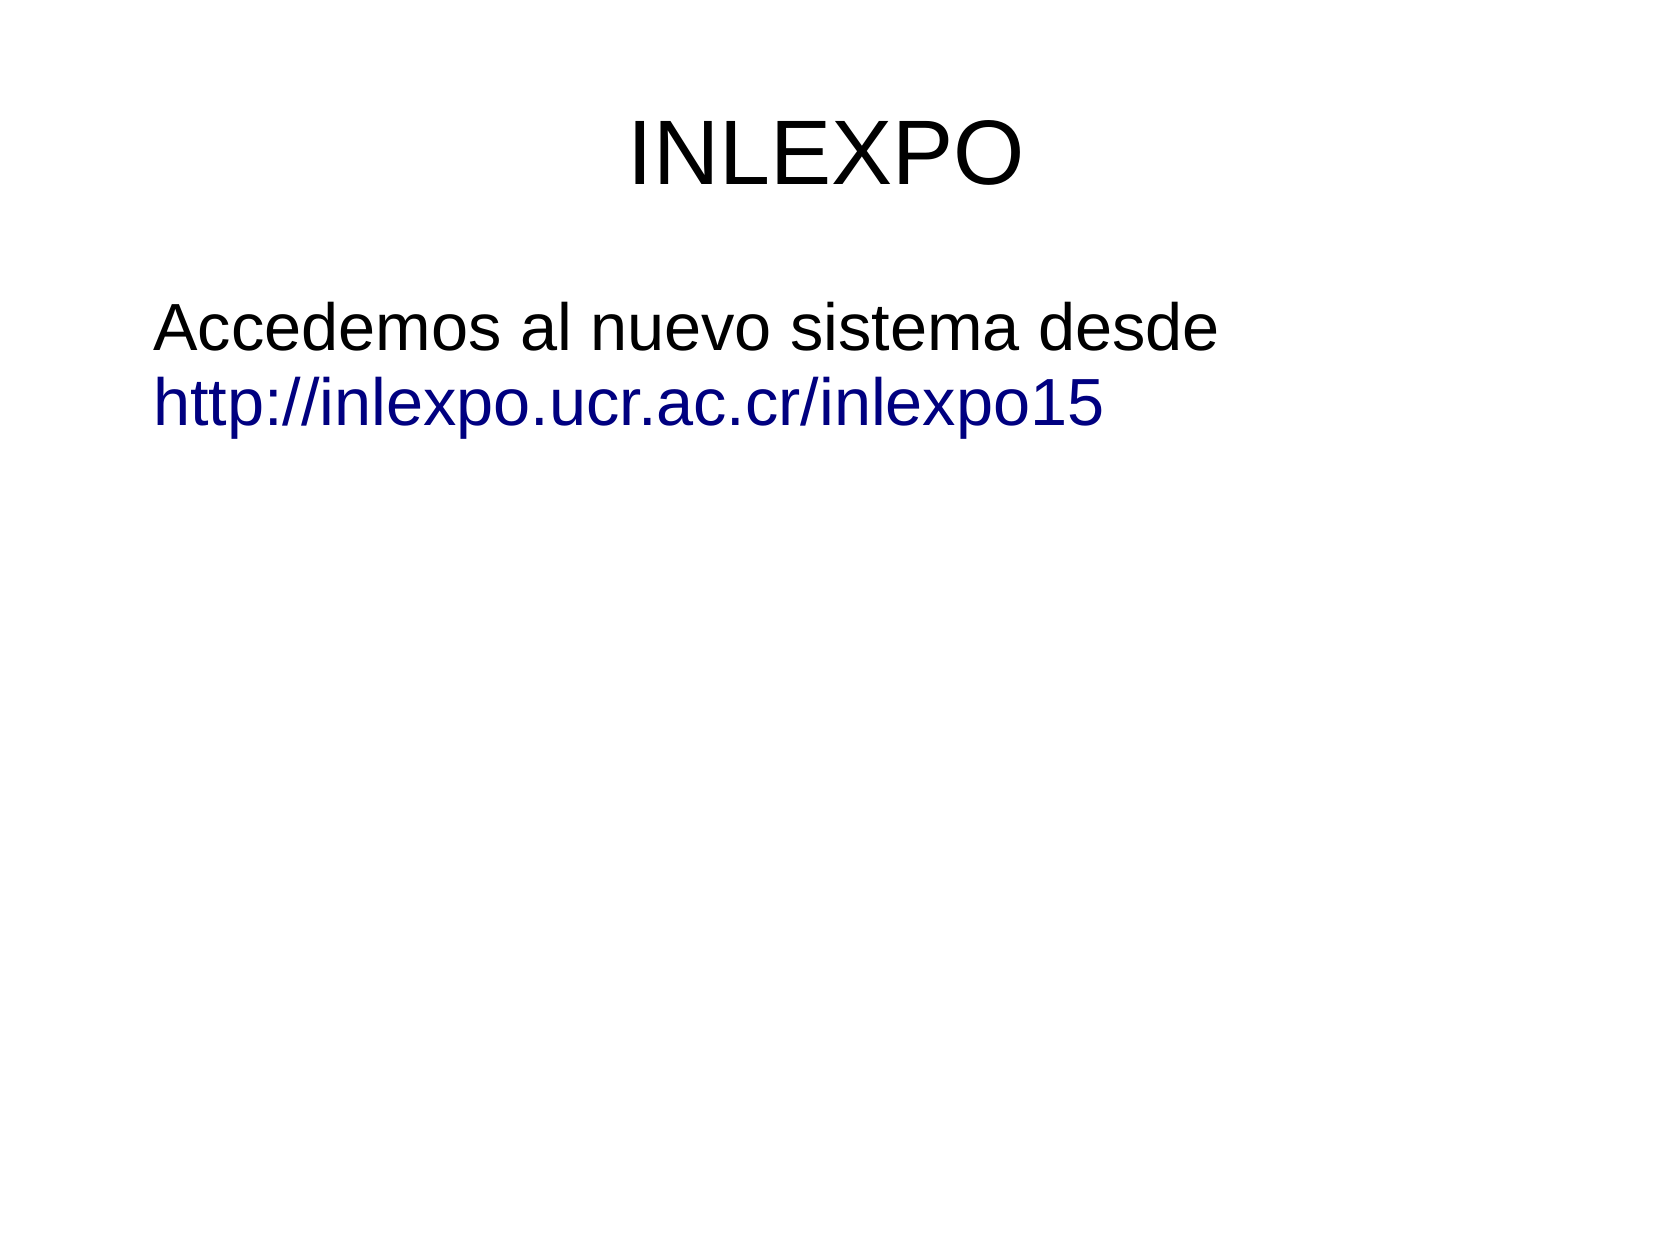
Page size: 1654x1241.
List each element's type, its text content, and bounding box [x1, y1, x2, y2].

title INLEXPO [82, 49, 1571, 257]
list Accedemos al nuevo sistema desde http://inlexpo.ucr.ac.cr/inlexpo15 [82, 290, 1538, 1010]
